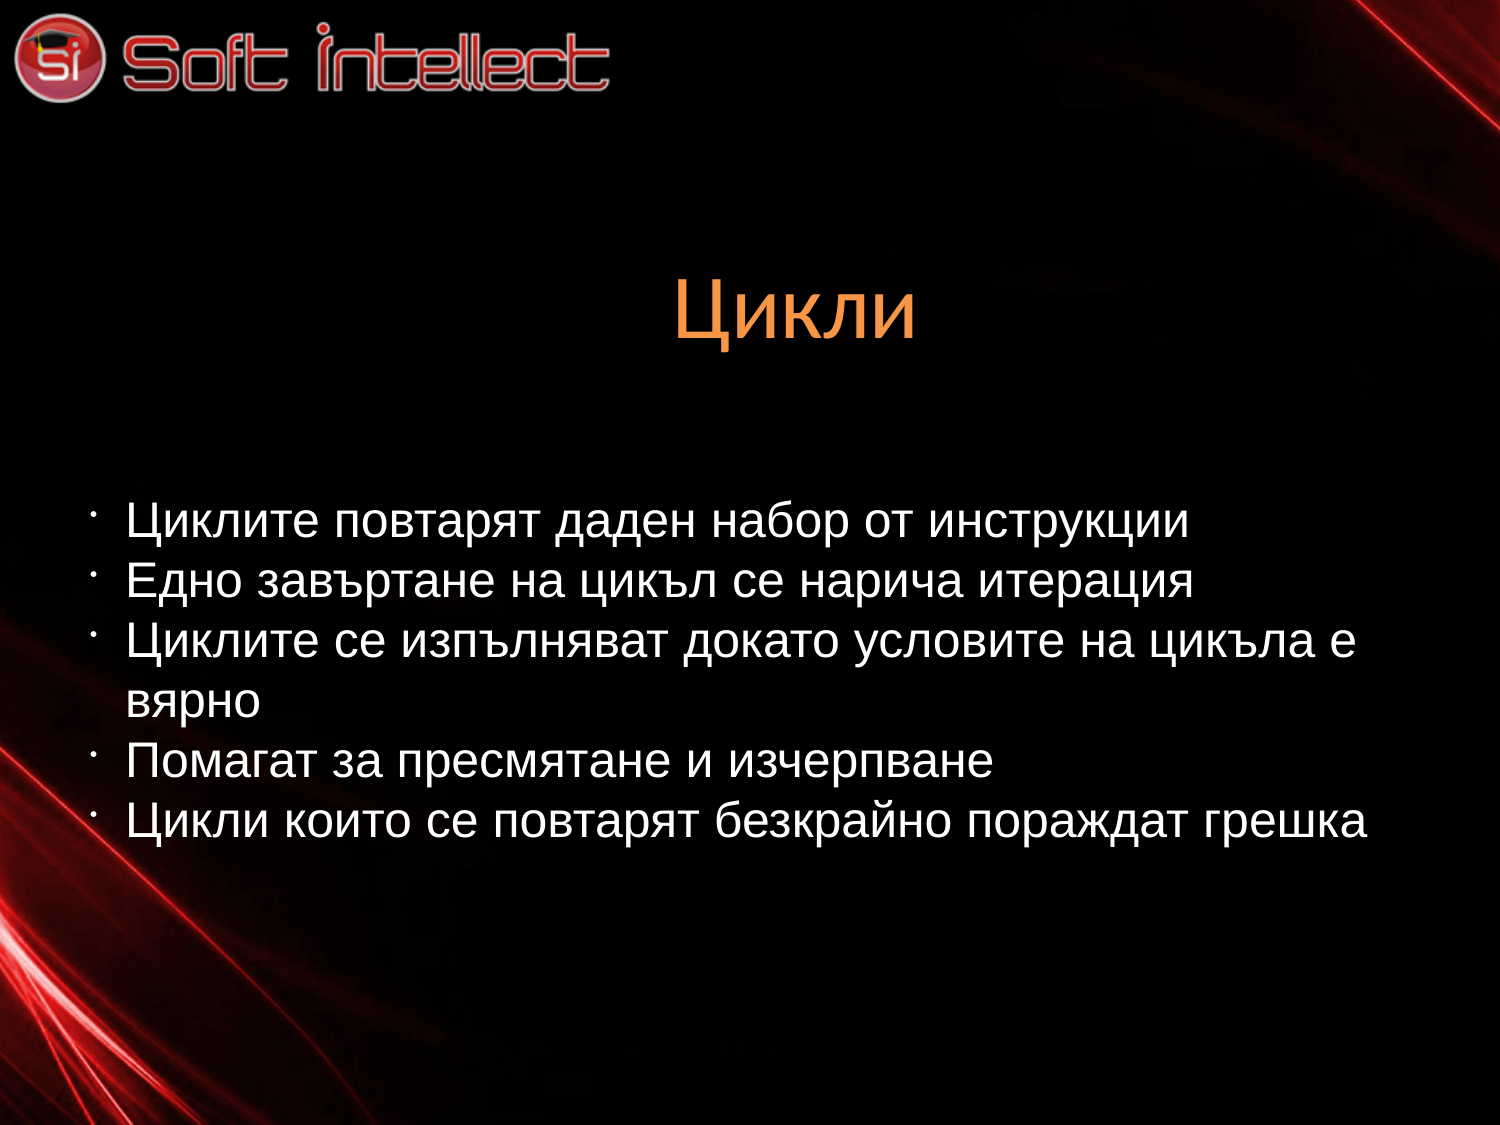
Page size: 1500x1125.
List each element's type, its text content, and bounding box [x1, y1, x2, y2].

text_box Цикли [158, 181, 1434, 423]
picture [0, 0, 1500, 1125]
text_box Циклите повтарят даден набор от инструкции Едно завъртане на цикъл се нарича итерация Циклите се изпълняват докато условите на цикъла е вярно Помагат за пресмятaнe и изчерпване Цикли които се повтарят безкрайно пораждат грешка [74, 479, 1425, 929]
